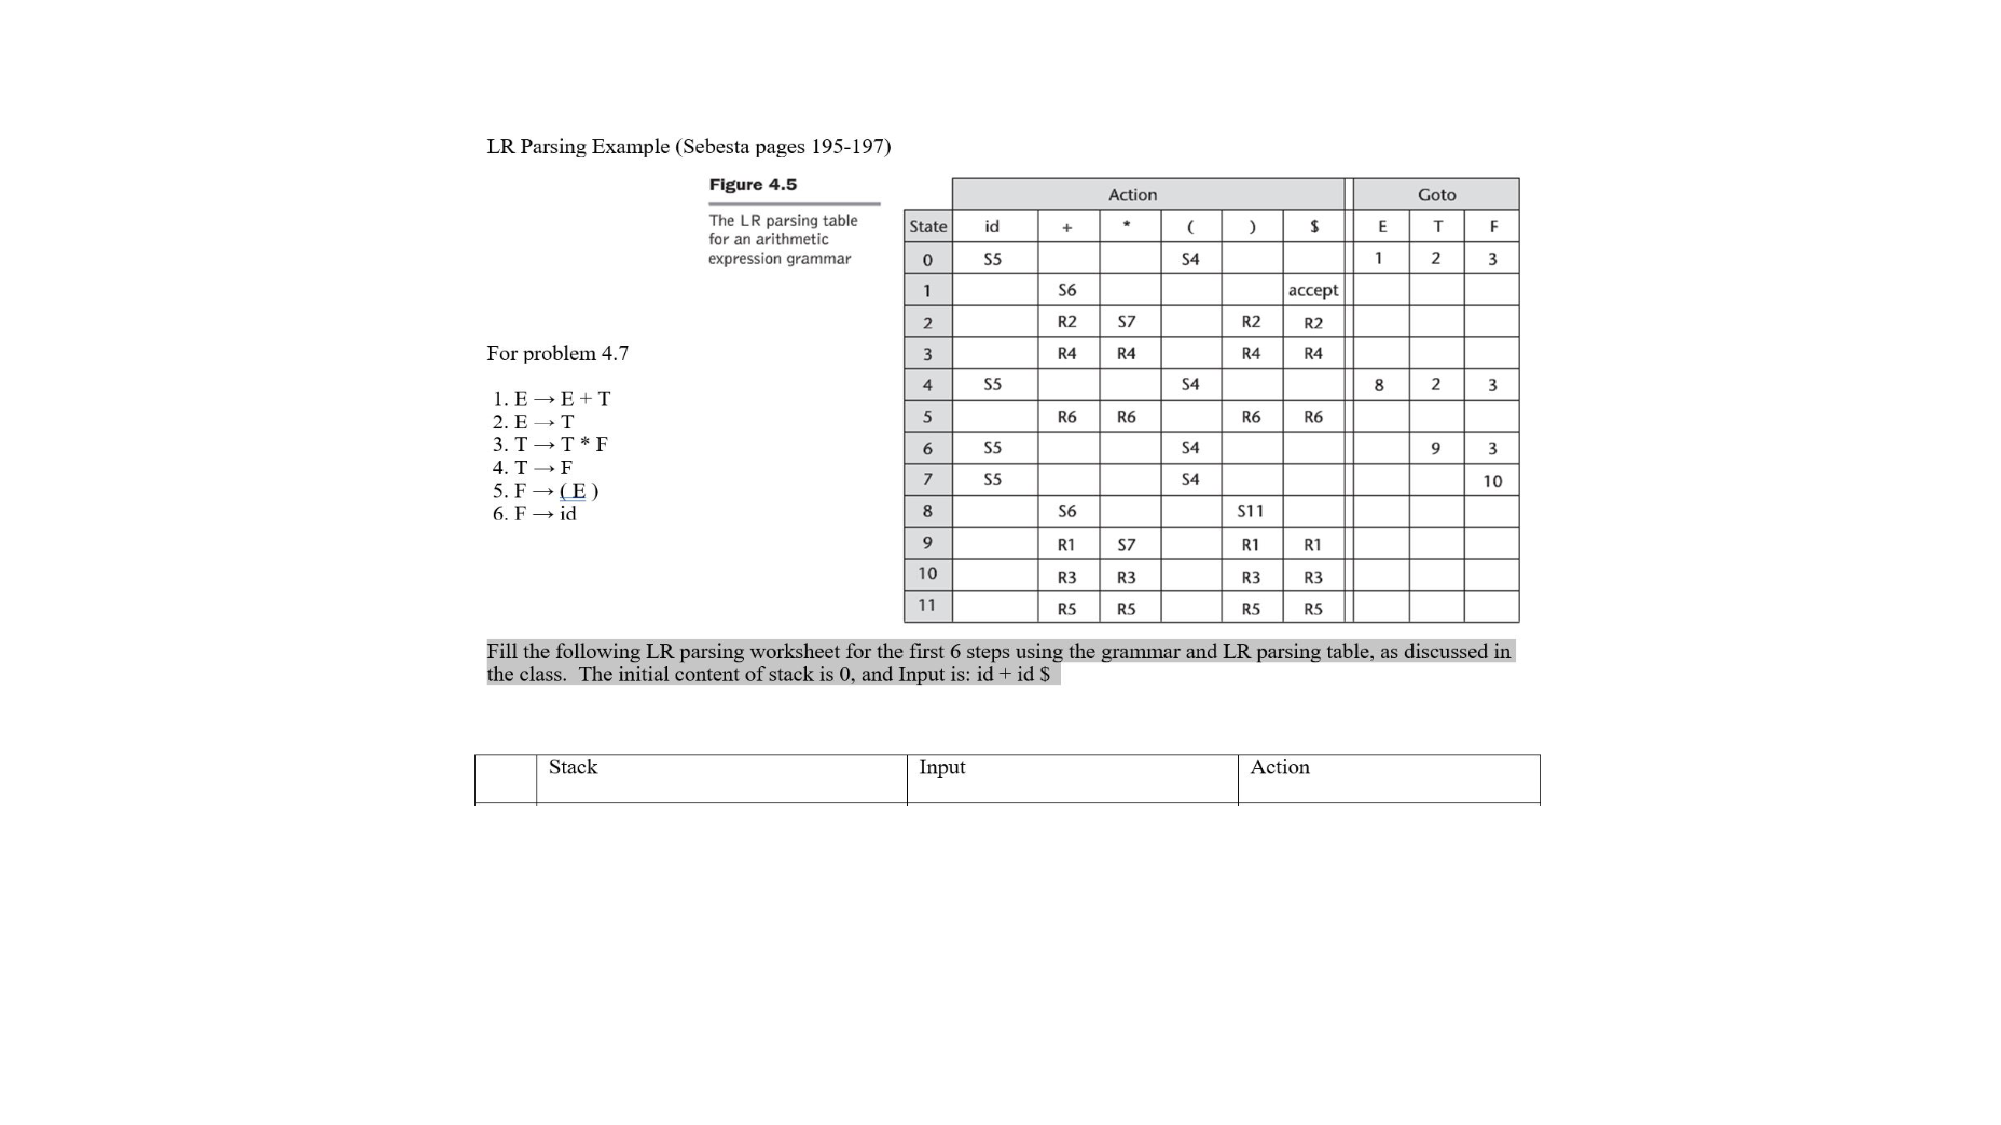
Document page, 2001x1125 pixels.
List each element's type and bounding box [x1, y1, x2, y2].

picture [448, 89, 1552, 806]
